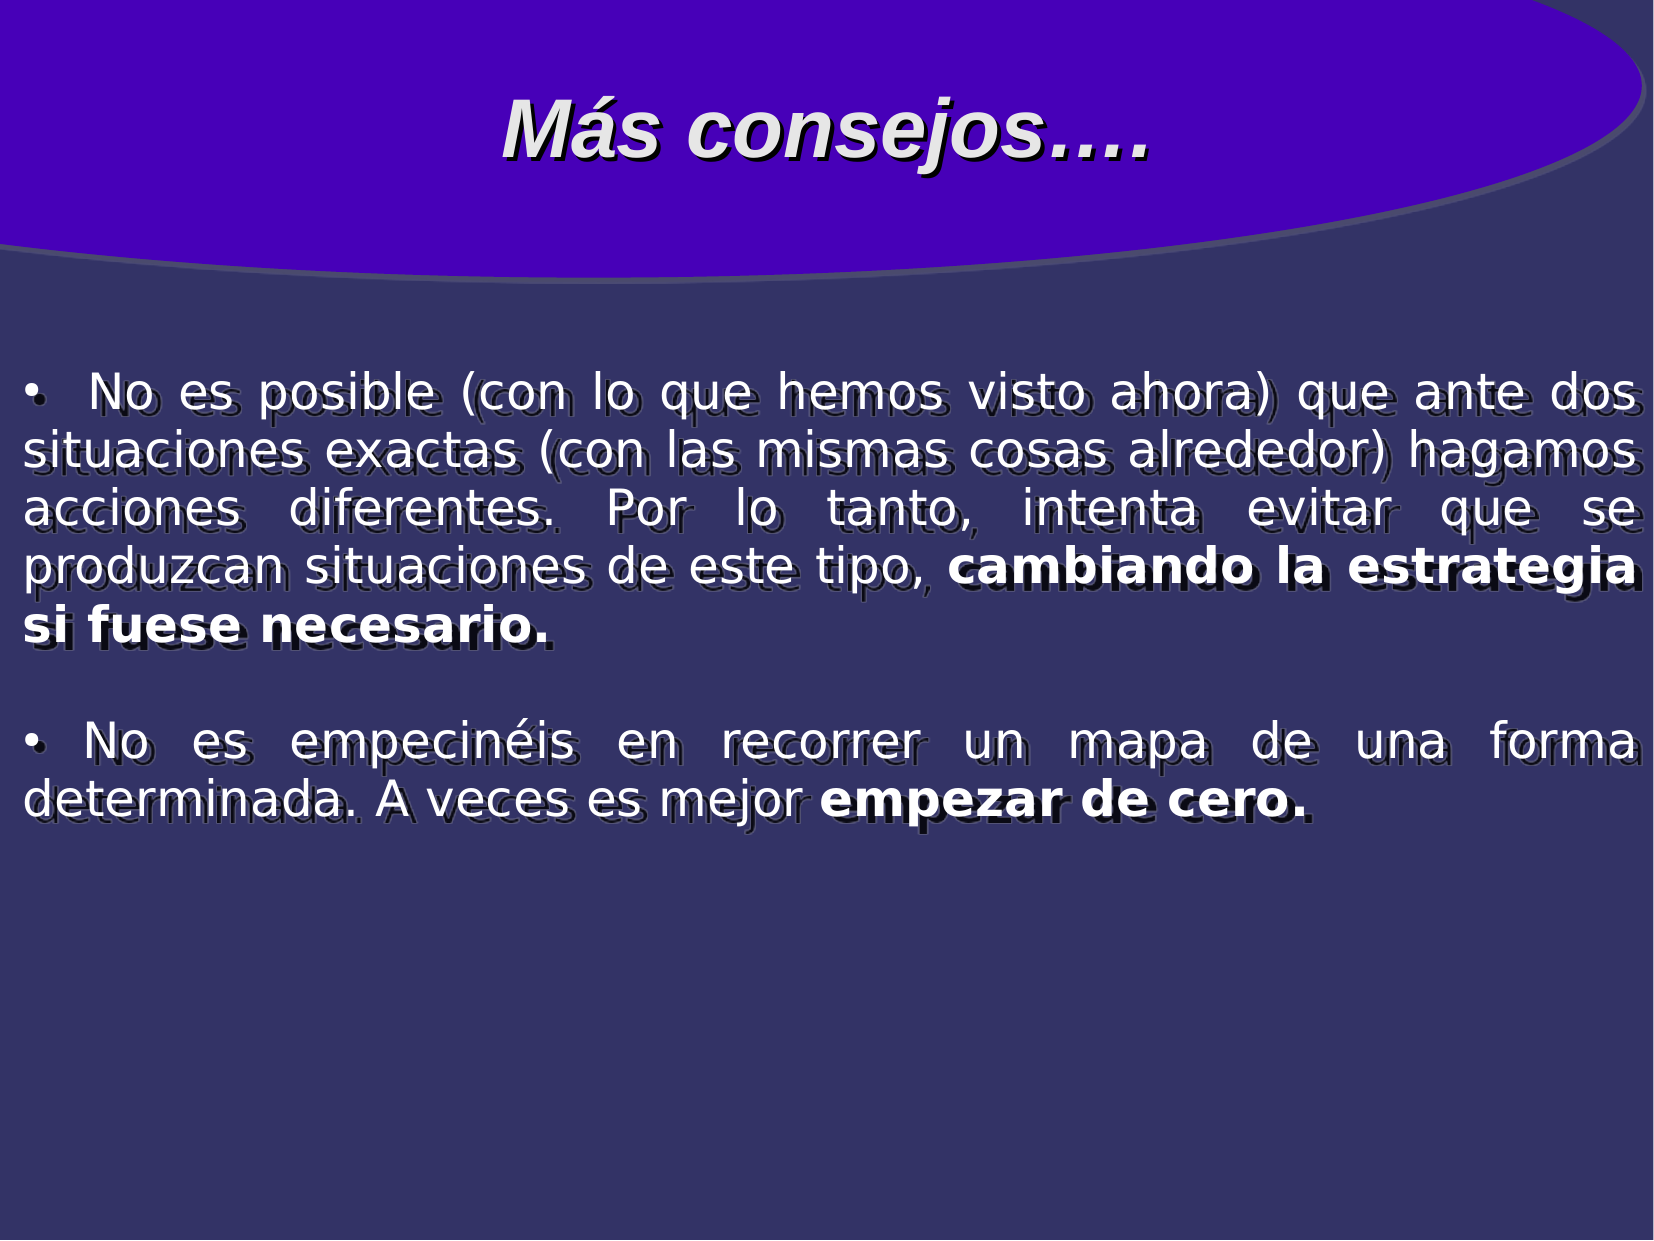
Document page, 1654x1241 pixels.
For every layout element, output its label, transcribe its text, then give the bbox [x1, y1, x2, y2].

title Más consejos…. [121, 25, 1534, 233]
text_box No es posible (con lo que hemos visto ahora) que ante dos situaciones exactas (con las mismas cosas alrededor) hagamos acciones diferentes. Por lo tanto, intenta evitar que se produzcan situaciones de este tipo, cambiando la estrategia si fuese necesario. No es empecinéis en recorrer un mapa de una forma determinada. A veces es mejor empezar de cero. [8, 355, 1654, 972]
